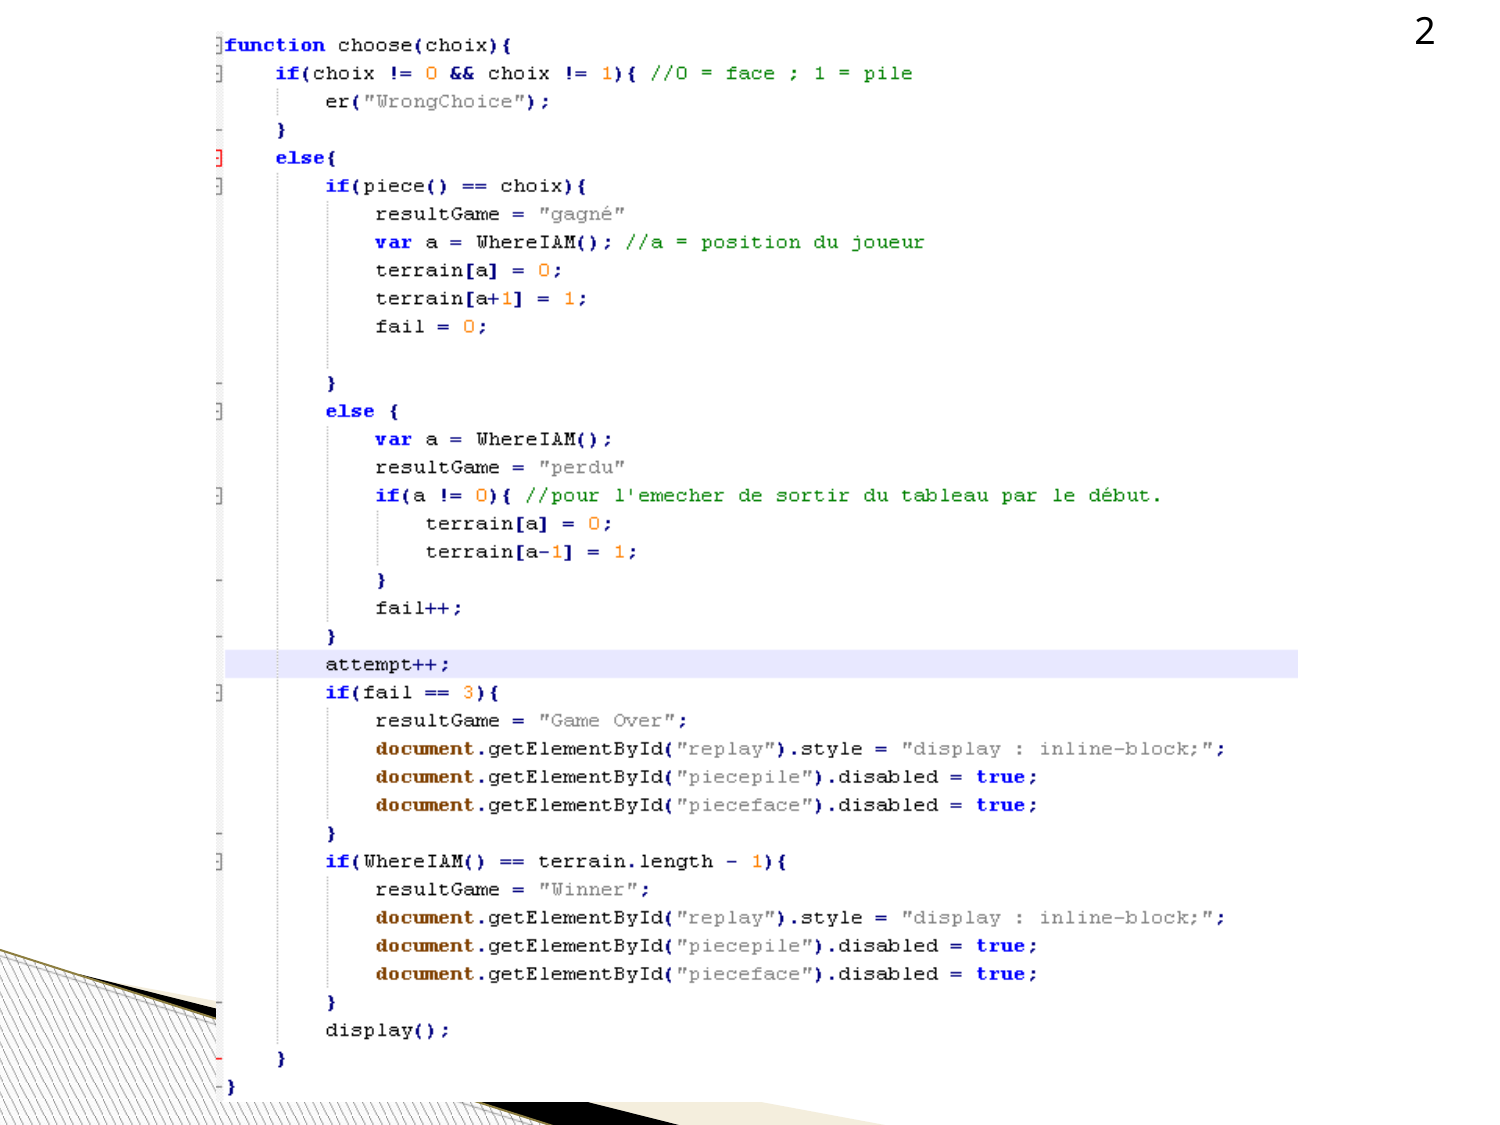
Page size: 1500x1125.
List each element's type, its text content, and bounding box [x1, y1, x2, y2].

picture [0, 31, 1298, 1125]
text_box 2 [1399, 0, 1500, 60]
